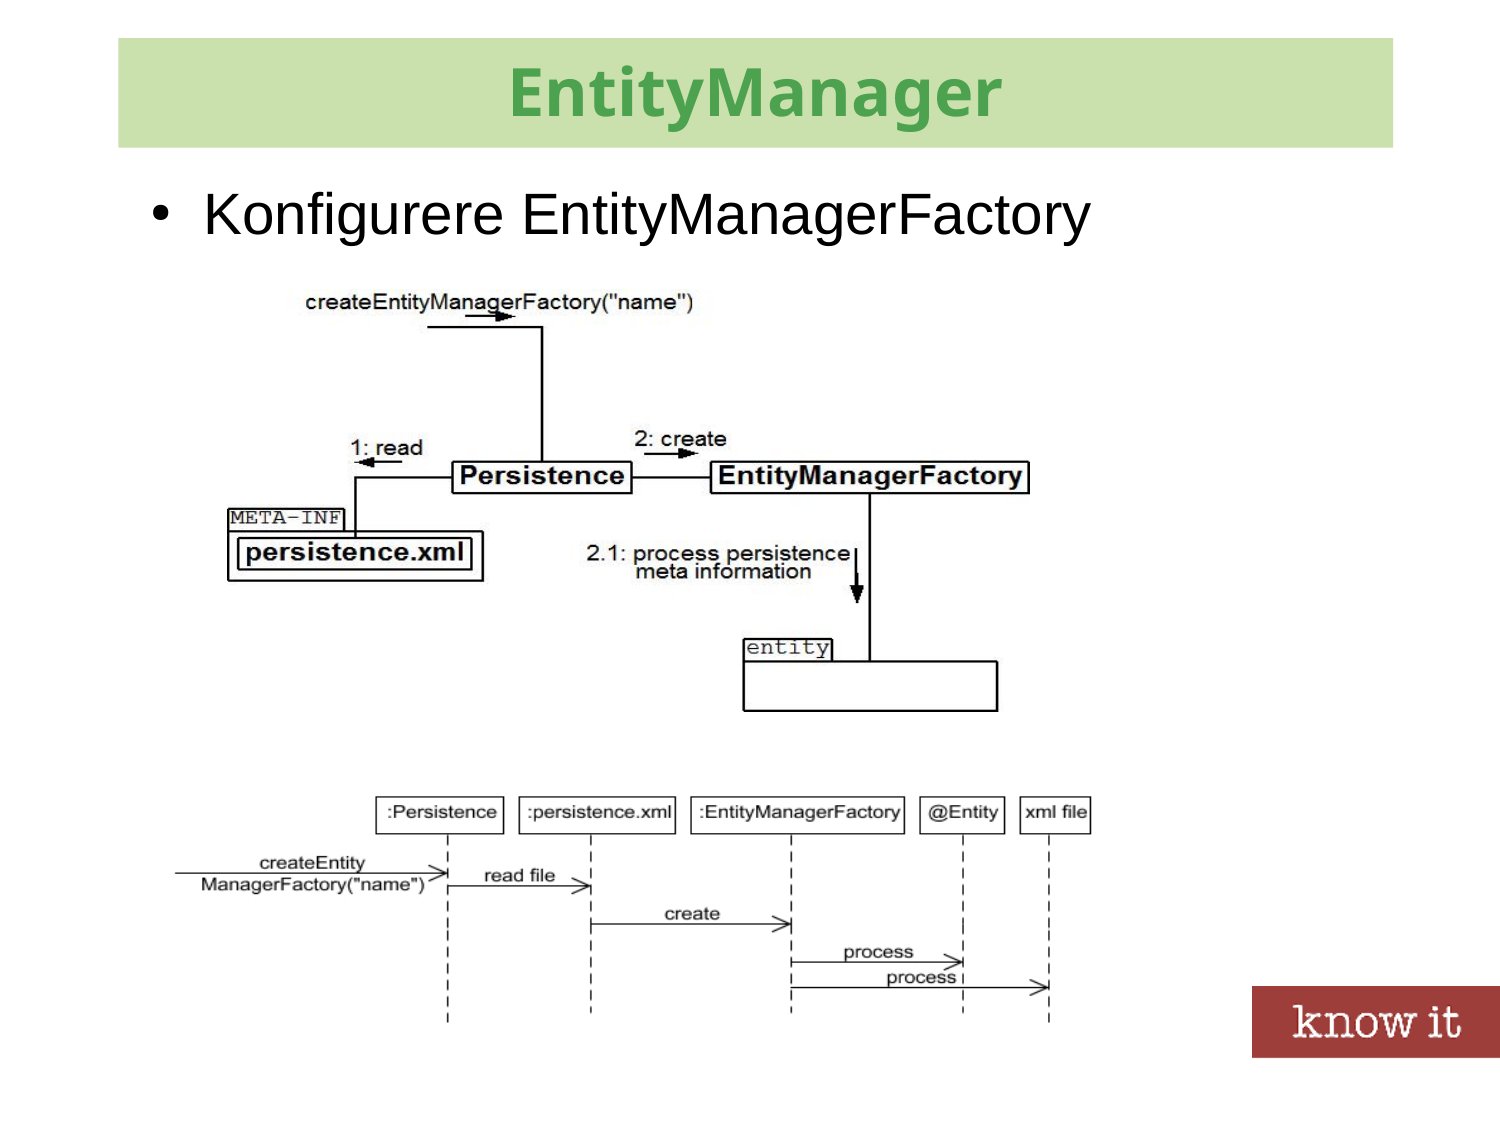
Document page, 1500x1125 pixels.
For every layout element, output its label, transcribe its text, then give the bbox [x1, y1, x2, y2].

list Konfigurere EntityManagerFactory [132, 181, 1392, 252]
picture [227, 289, 1030, 712]
picture [1252, 986, 1500, 1058]
picture [118, 771, 1120, 1076]
text_box EntityManager [118, 38, 1394, 148]
